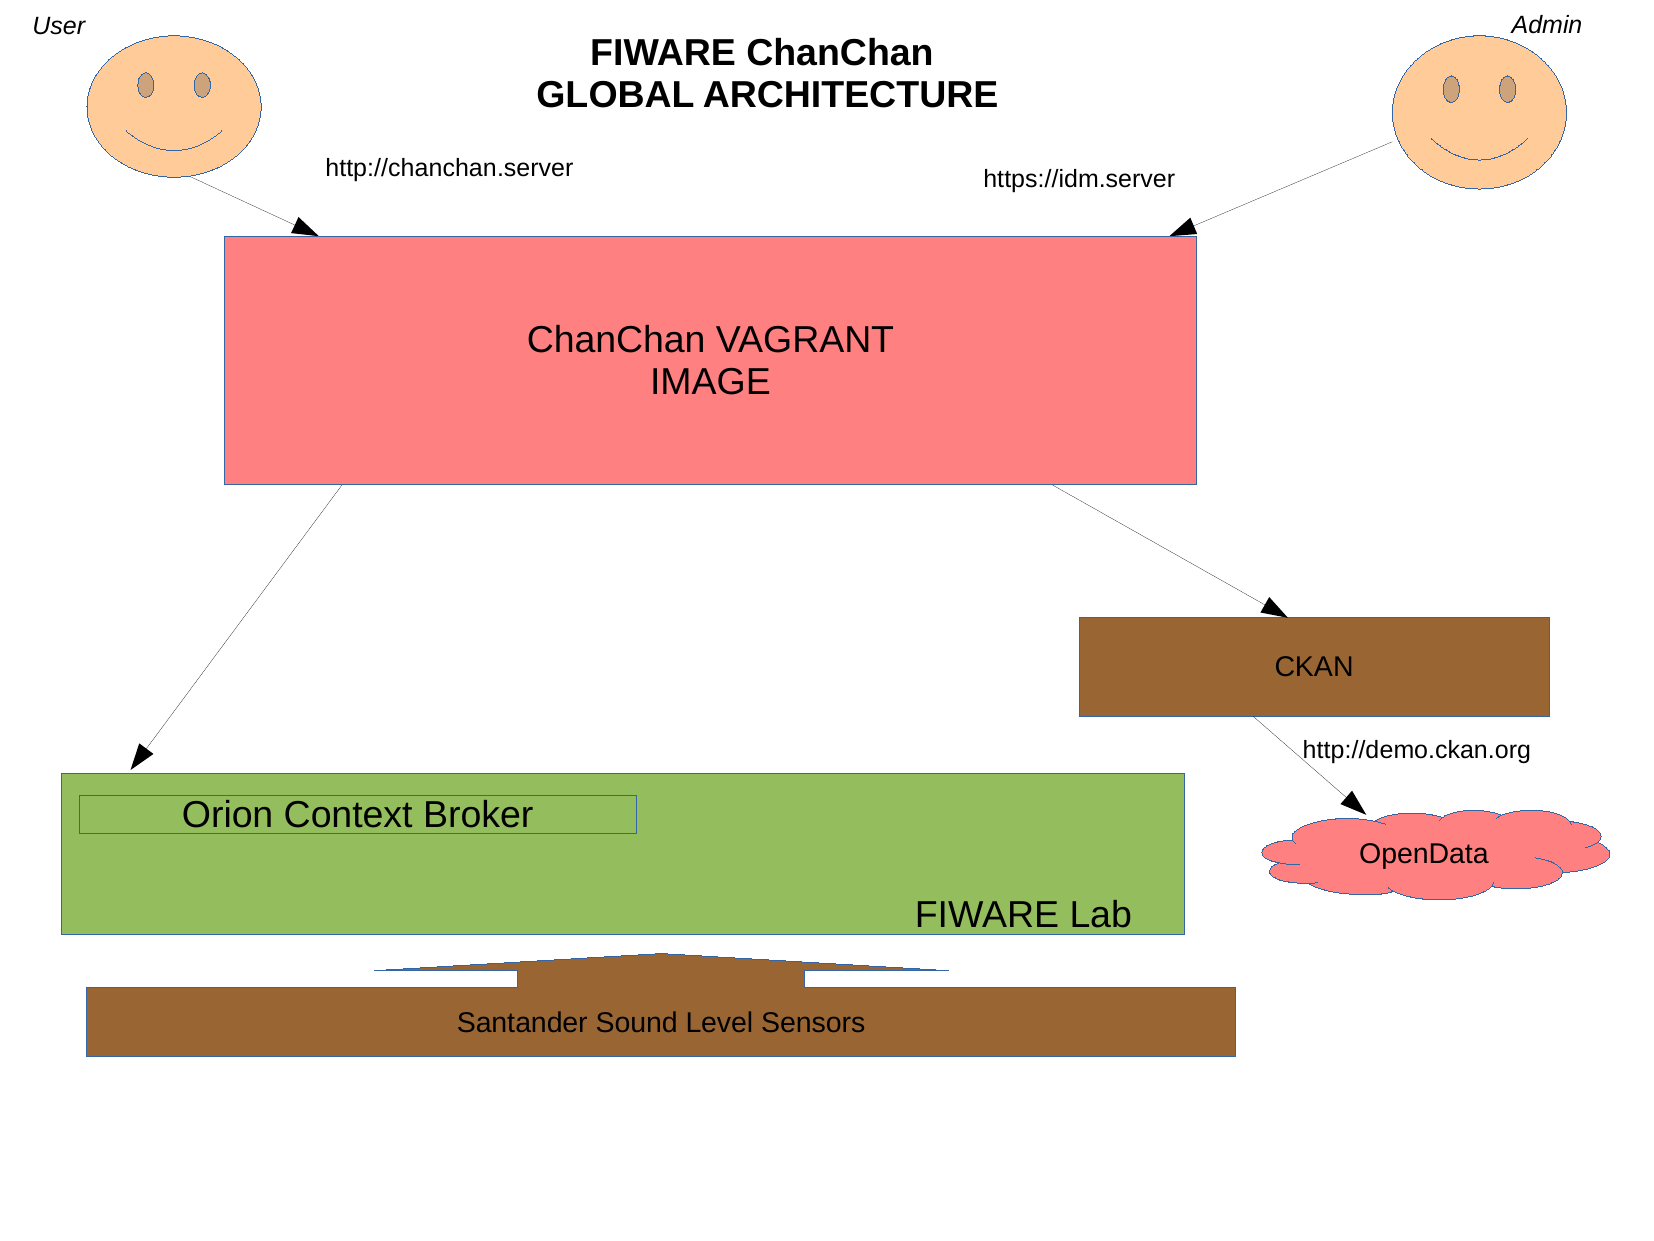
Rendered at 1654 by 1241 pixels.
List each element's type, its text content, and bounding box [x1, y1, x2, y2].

text_box Santander Sound Level Sensors [86, 953, 1236, 1057]
text_box http://demo.ckan.org [1287, 728, 1654, 772]
text_box [86, 35, 262, 178]
text_box FIWARE Lab [899, 885, 1323, 943]
text_box http://chanchan.server [310, 145, 721, 189]
text_box ChanChan VAGRANT IMAGE [224, 236, 1197, 485]
text_box OpenData [1261, 810, 1610, 900]
text_box Admin [1496, 3, 1646, 47]
text_box [61, 773, 1185, 935]
text_box User [17, 4, 140, 48]
text_box https://idm.server [968, 157, 1296, 201]
text_box FIWARE ChanChan GLOBAL ARCHITECTURE [496, 23, 1039, 123]
text_box [1392, 35, 1567, 190]
text_box Orion Context Broker [79, 795, 637, 834]
text_box CKAN [1079, 617, 1550, 717]
